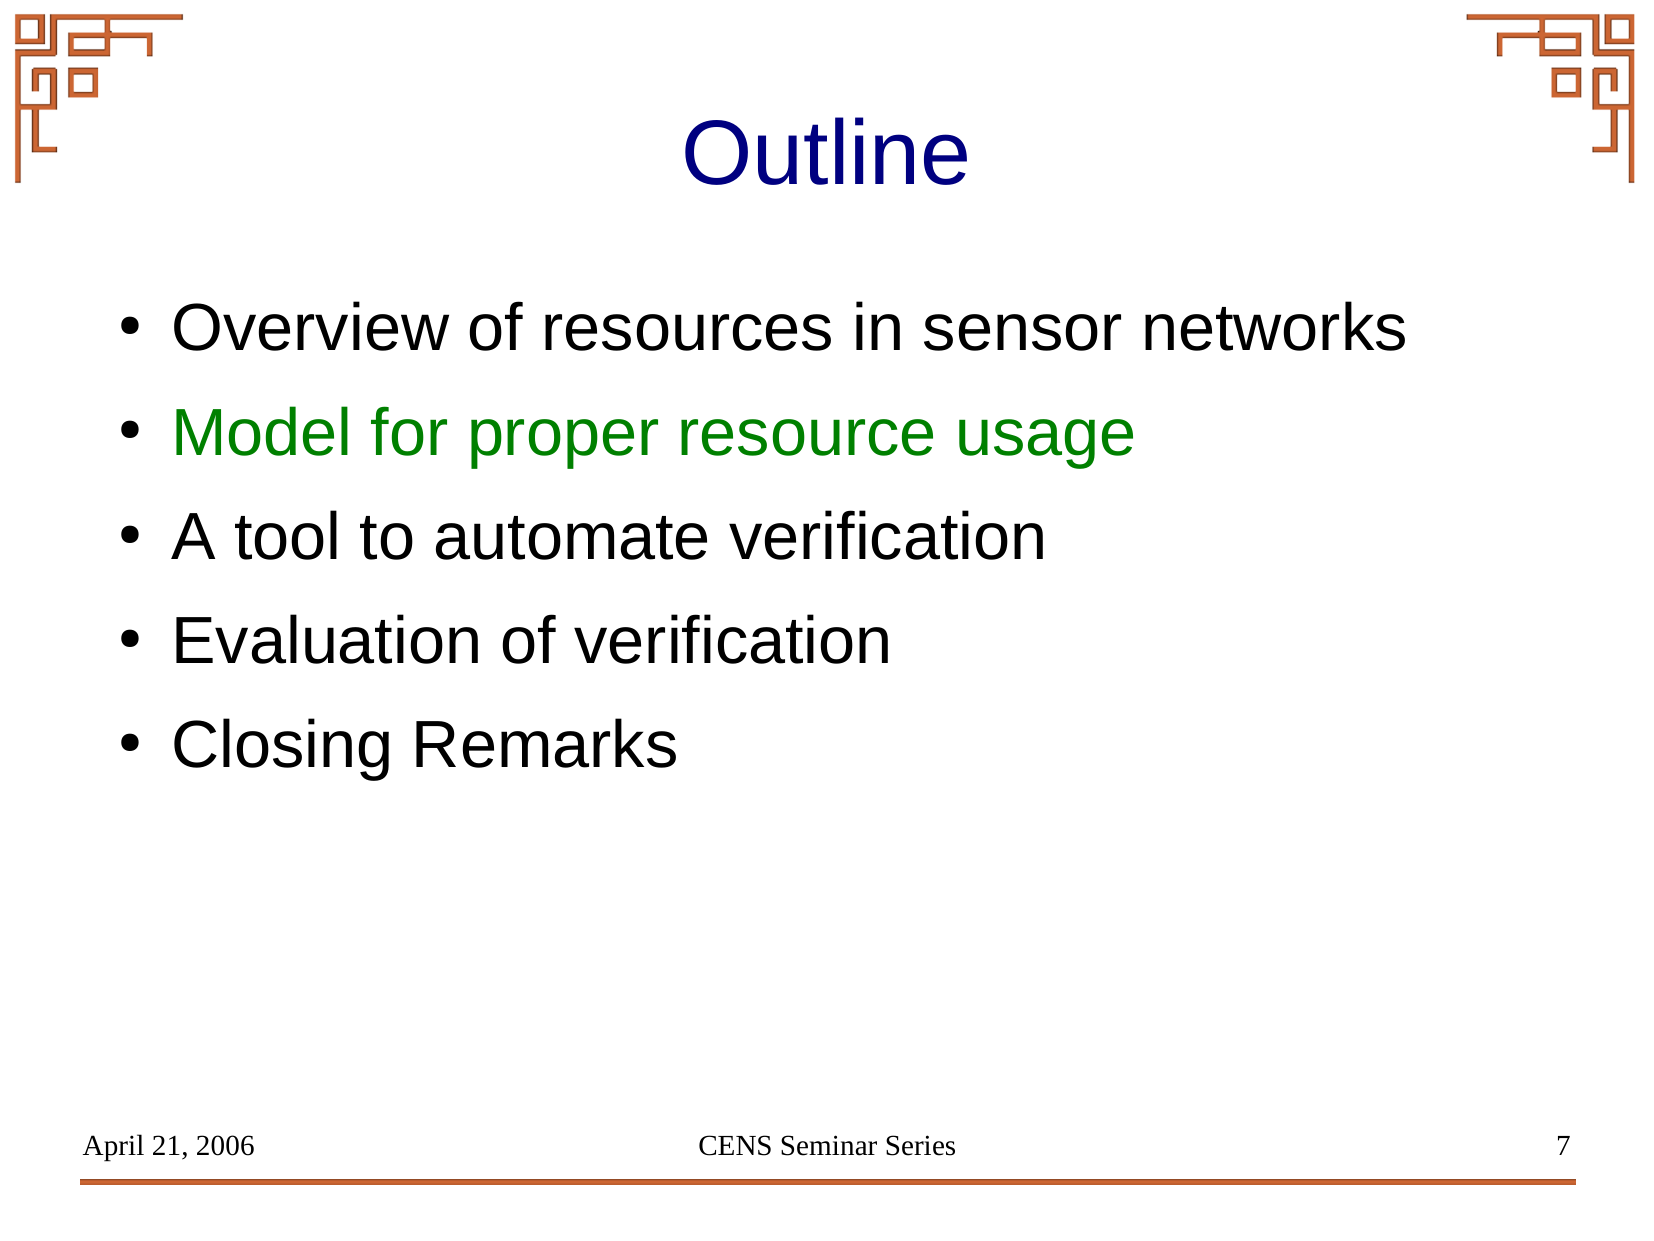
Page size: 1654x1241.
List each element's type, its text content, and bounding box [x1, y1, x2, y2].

picture [80, 1179, 1576, 1185]
picture [0, 0, 194, 194]
title Outline [82, 49, 1571, 257]
list Overview of resources in sensor networks Model for proper resource usage A tool to automate verification Evaluation of verification Closing Remarks [82, 290, 1571, 1109]
picture [1456, 0, 1650, 194]
